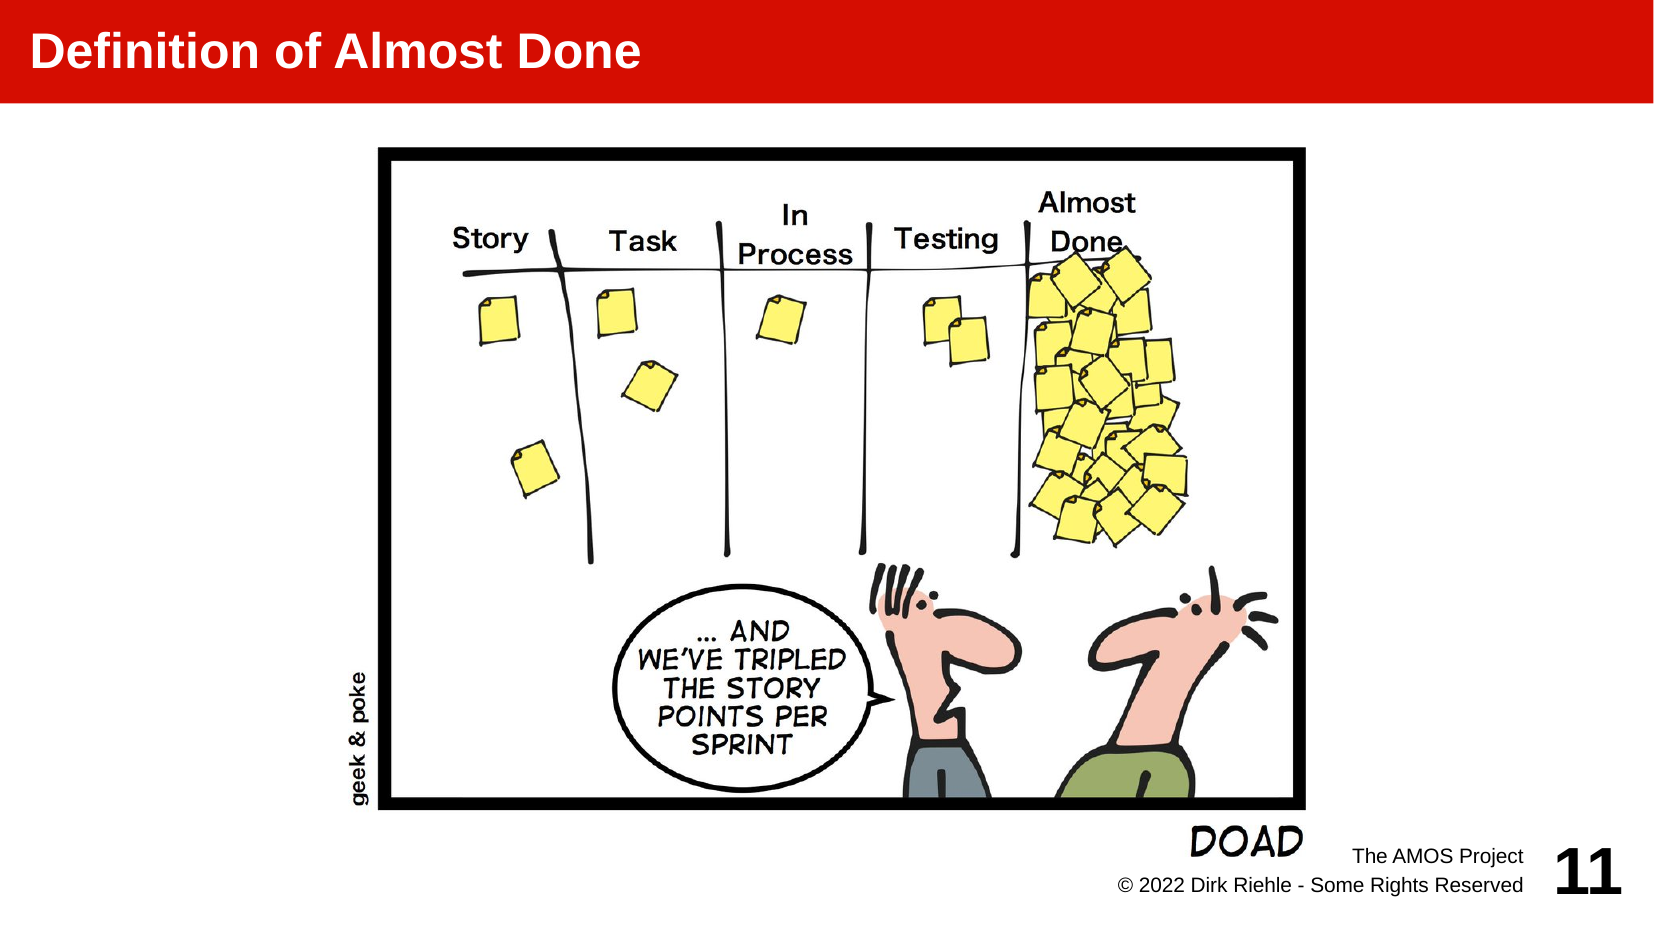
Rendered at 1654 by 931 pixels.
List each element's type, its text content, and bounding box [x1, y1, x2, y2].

title Definition of Almost Done [0, 0, 1654, 104]
picture [348, 147, 1306, 857]
